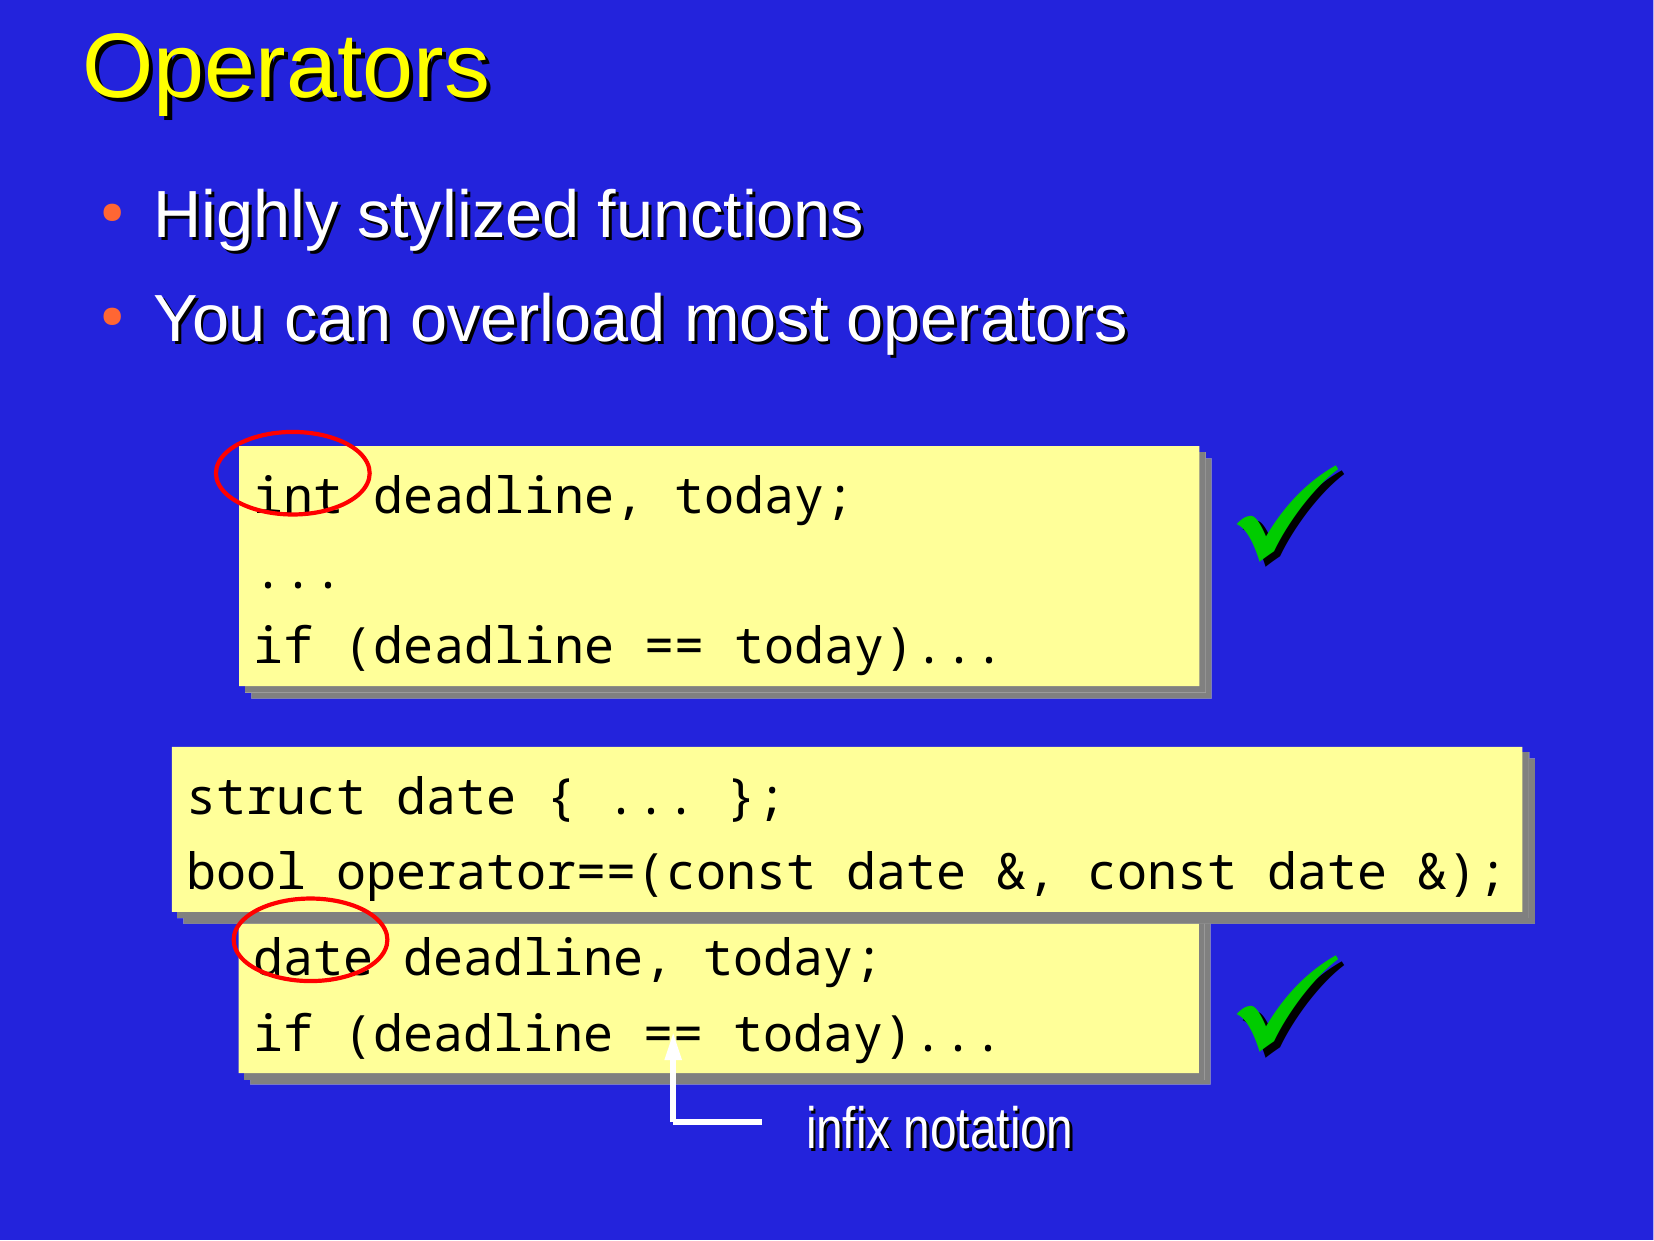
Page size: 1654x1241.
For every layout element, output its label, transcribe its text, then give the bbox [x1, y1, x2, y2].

text_box int deadline, today; ... if (deadline == today)... [239, 446, 1200, 687]
text_box  [1210, 423, 1418, 619]
text_box struct date { ... }; bool operator==(const date &, const date &); [171, 746, 1523, 912]
text_box infix notation [791, 1082, 1279, 1168]
title Operators [82, 2, 1571, 130]
list Highly stylized functions You can overload most operators [82, 177, 1571, 1182]
text_box int deadline, today; ... if (deadline == today)... [239, 446, 367, 512]
text_box date deadline, today; if (deadline == today)... [238, 918, 1199, 1074]
text_box date deadline, today; if (deadline == today)... [238, 918, 385, 978]
text_box  [1210, 918, 1418, 1109]
